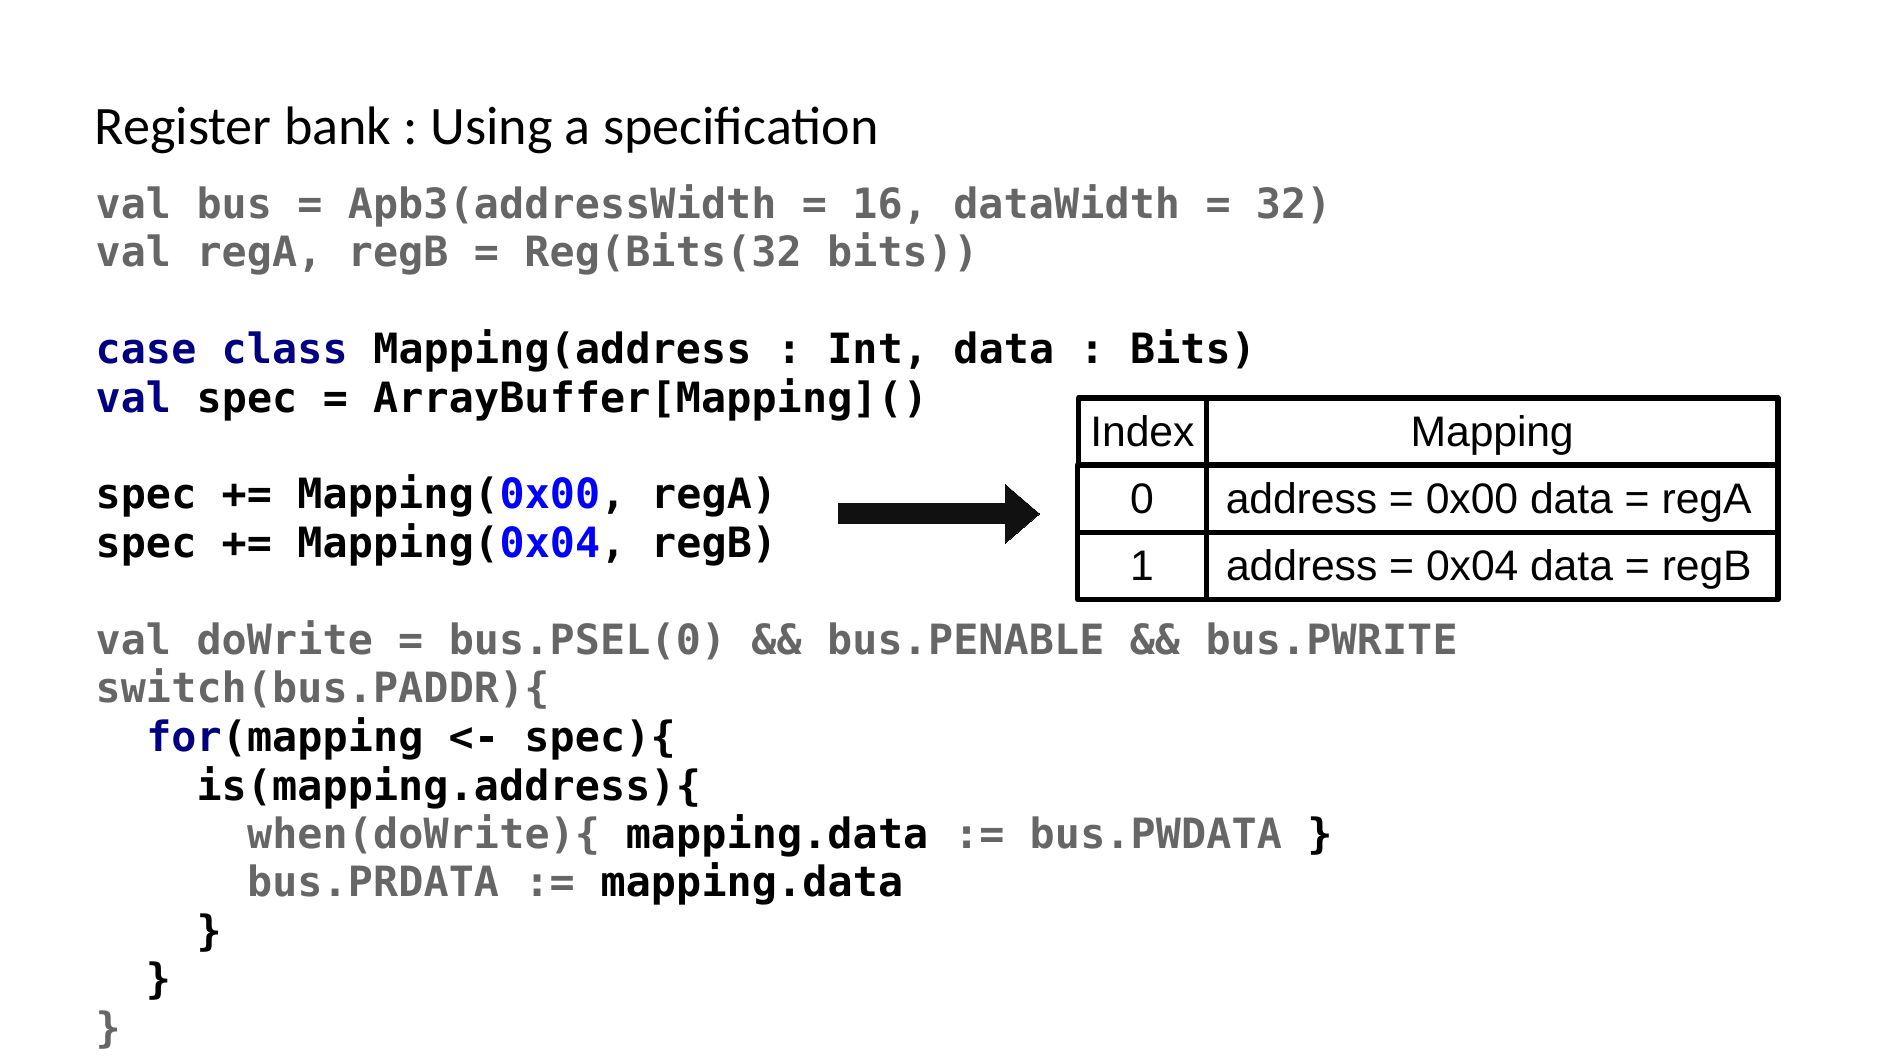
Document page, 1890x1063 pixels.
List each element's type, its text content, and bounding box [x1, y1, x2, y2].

text_box [838, 484, 1040, 544]
text_box val bus = Apb3(addressWidth = 16, dataWidth = 32) val regA, regB = Reg(Bits(32 bits)) case class Mapping(address : Int, data : Bits) val spec = ArrayBuffer[Mapping]() spec += Mapping(0x00, regA) spec += Mapping(0x04, regB) val doWrite = bus.PSEL(0) && bus.PENABLE && bus.PWRITE switch(bus.PADDR){ for(mapping <- spec){ is(mapping.address){ when(doWrite){ mapping.data := bus.PWDATA } bus.PRDATA := mapping.data } } } [80, 172, 1595, 1063]
title Register bank : Using a specification [94, 42, 1796, 220]
picture [1074, 395, 1781, 603]
